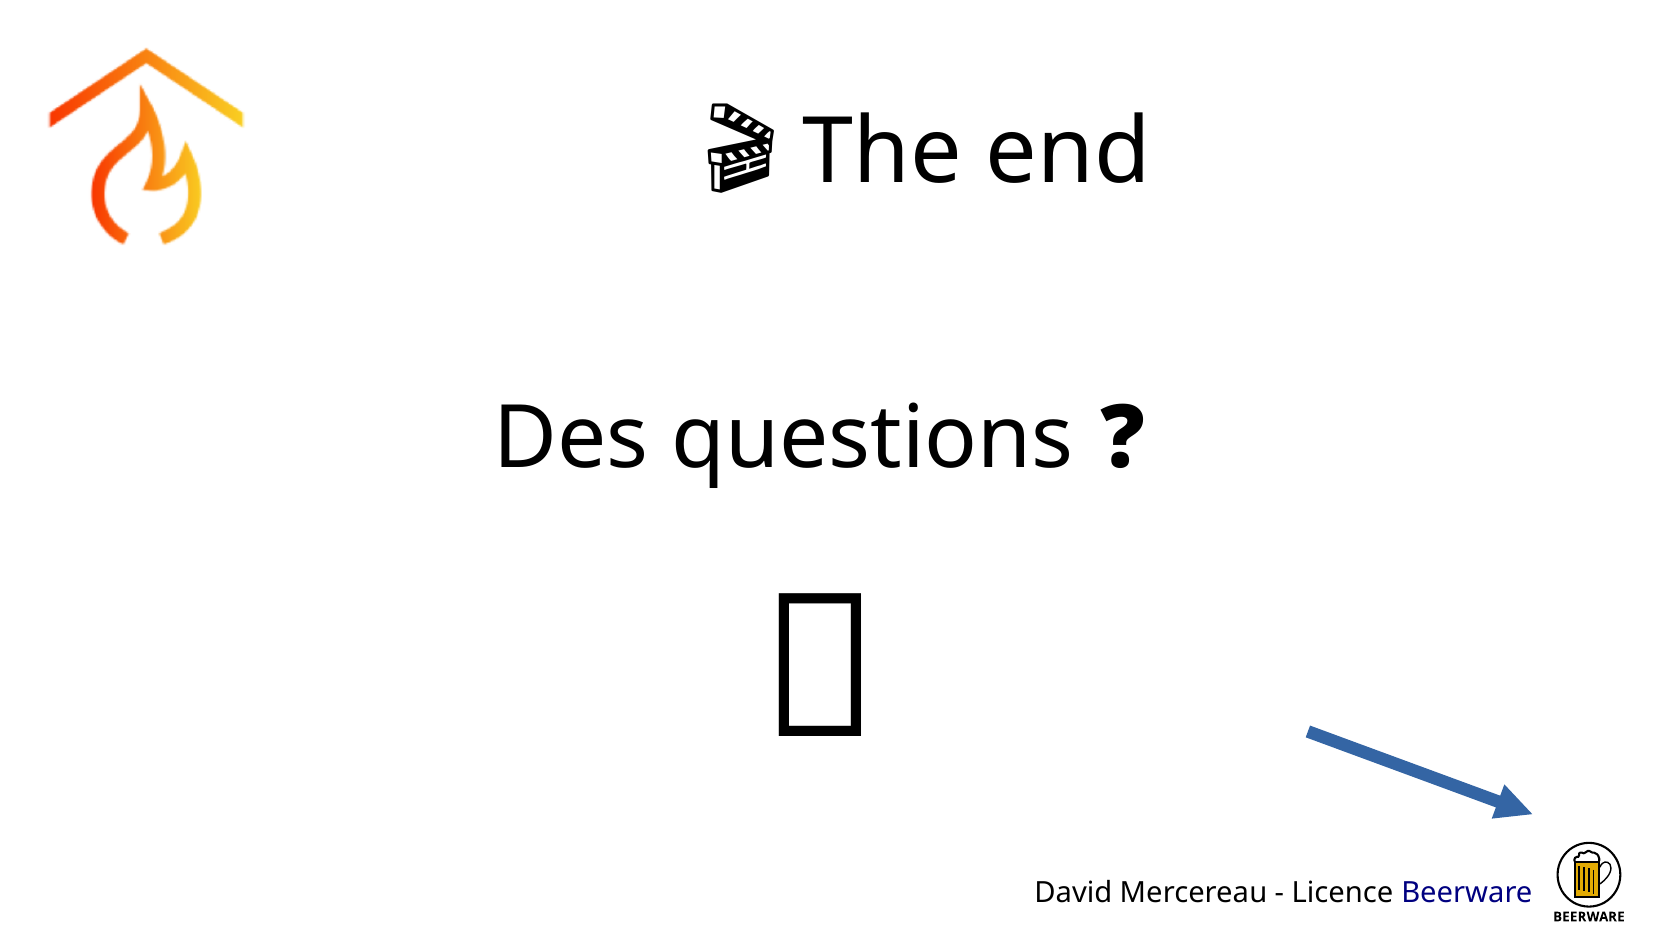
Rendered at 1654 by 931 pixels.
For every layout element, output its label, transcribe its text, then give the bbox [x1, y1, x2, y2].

list Des questions ❓ 🤔 [59, 283, 1583, 886]
title 🎬 The end [271, 69, 1583, 225]
picture [47, 47, 246, 246]
